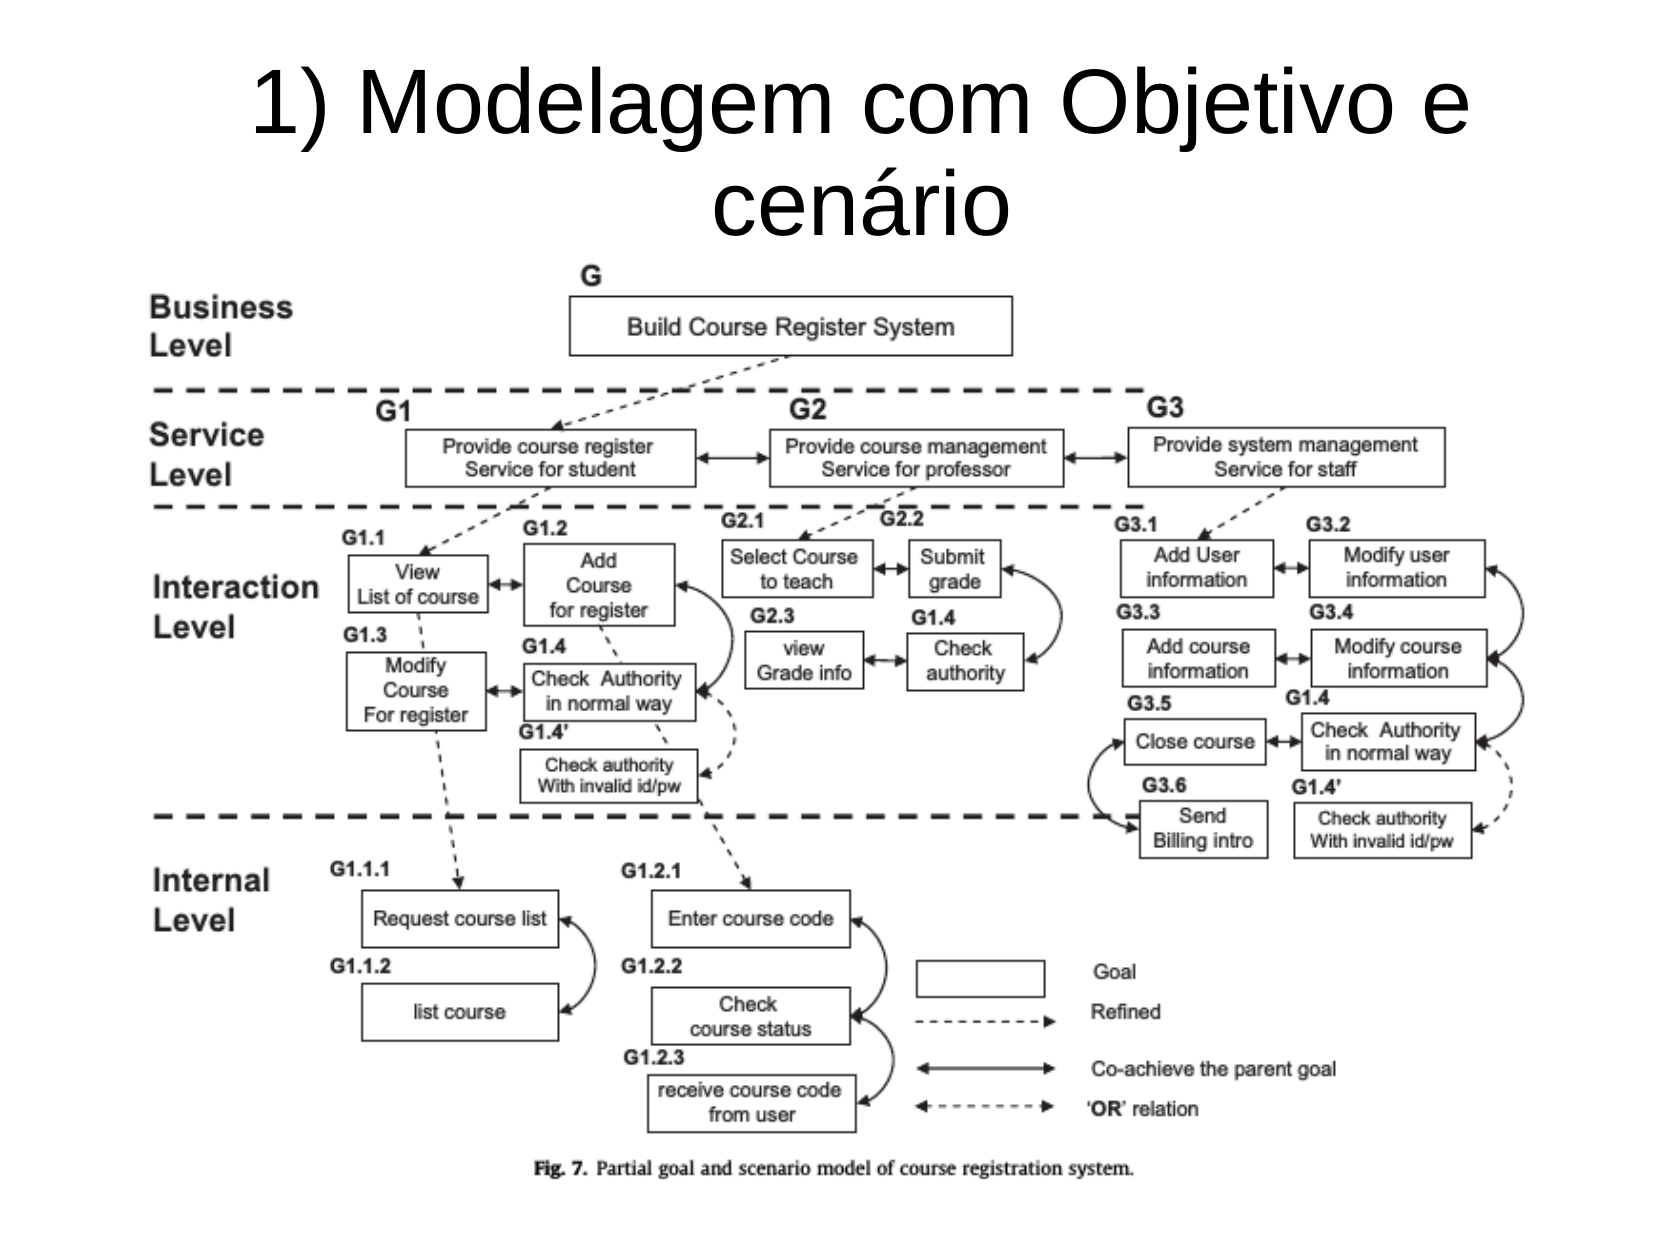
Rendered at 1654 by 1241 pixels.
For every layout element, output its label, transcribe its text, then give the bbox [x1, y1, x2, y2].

title 1) Modelagem com Objetivo e cenário [82, 49, 1571, 257]
picture [129, 256, 1536, 1185]
